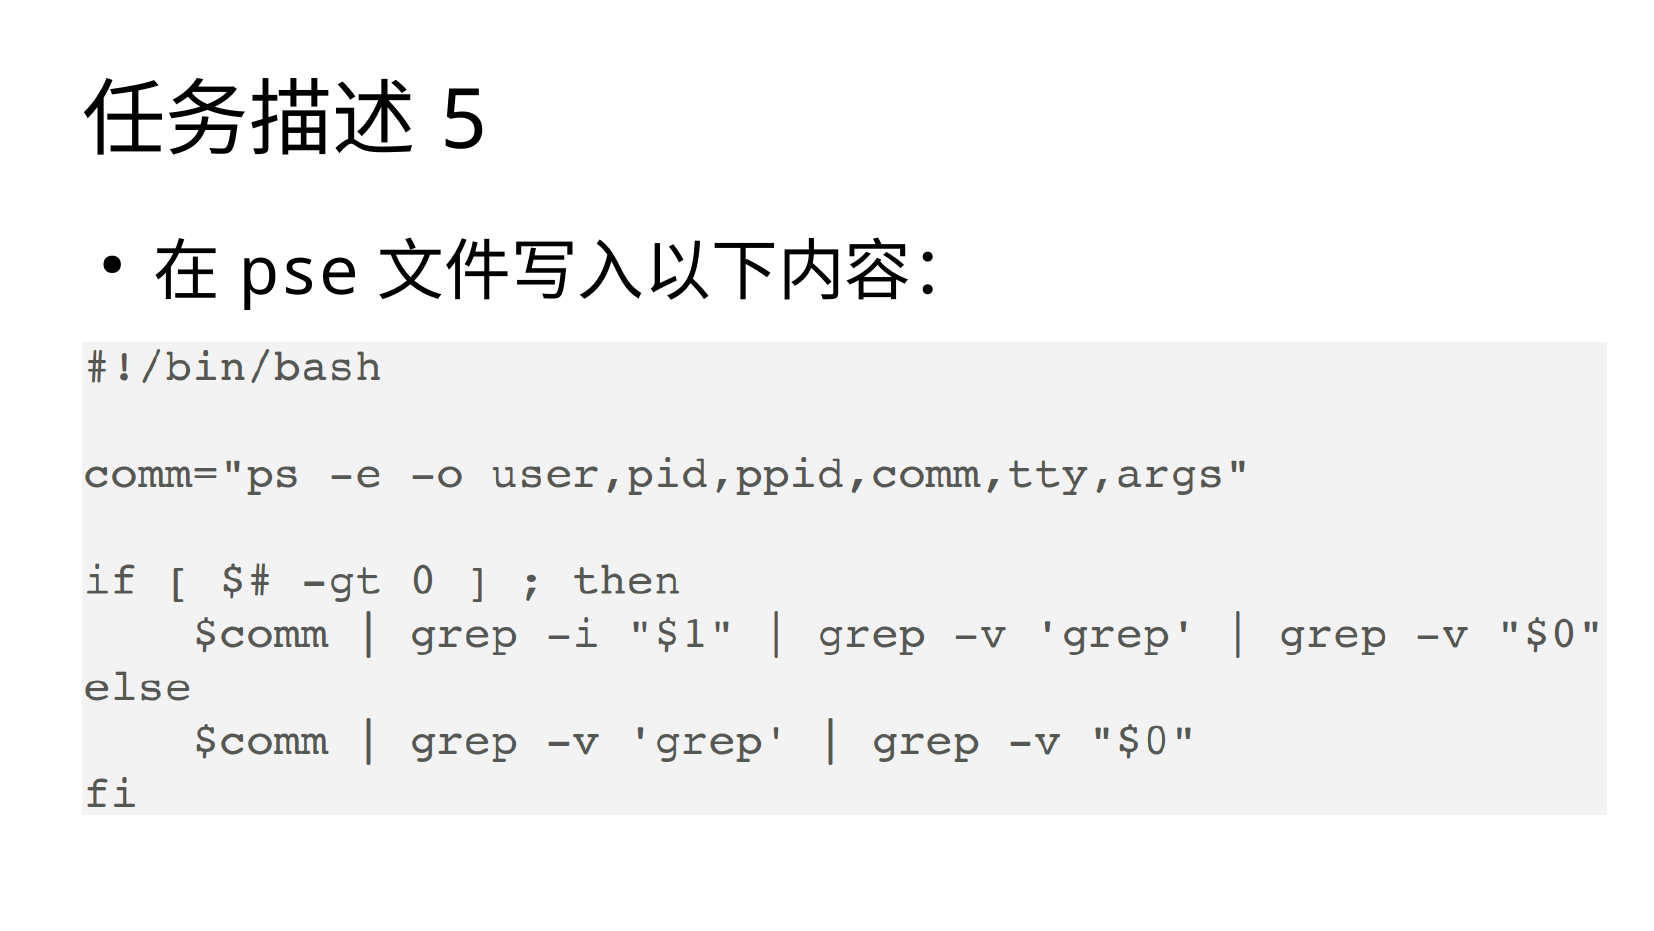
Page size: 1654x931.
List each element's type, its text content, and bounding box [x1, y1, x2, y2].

list 在pse文件写入以下内容： [82, 217, 1571, 342]
picture [82, 342, 1607, 815]
title 任务描述5 [82, 37, 1571, 189]
